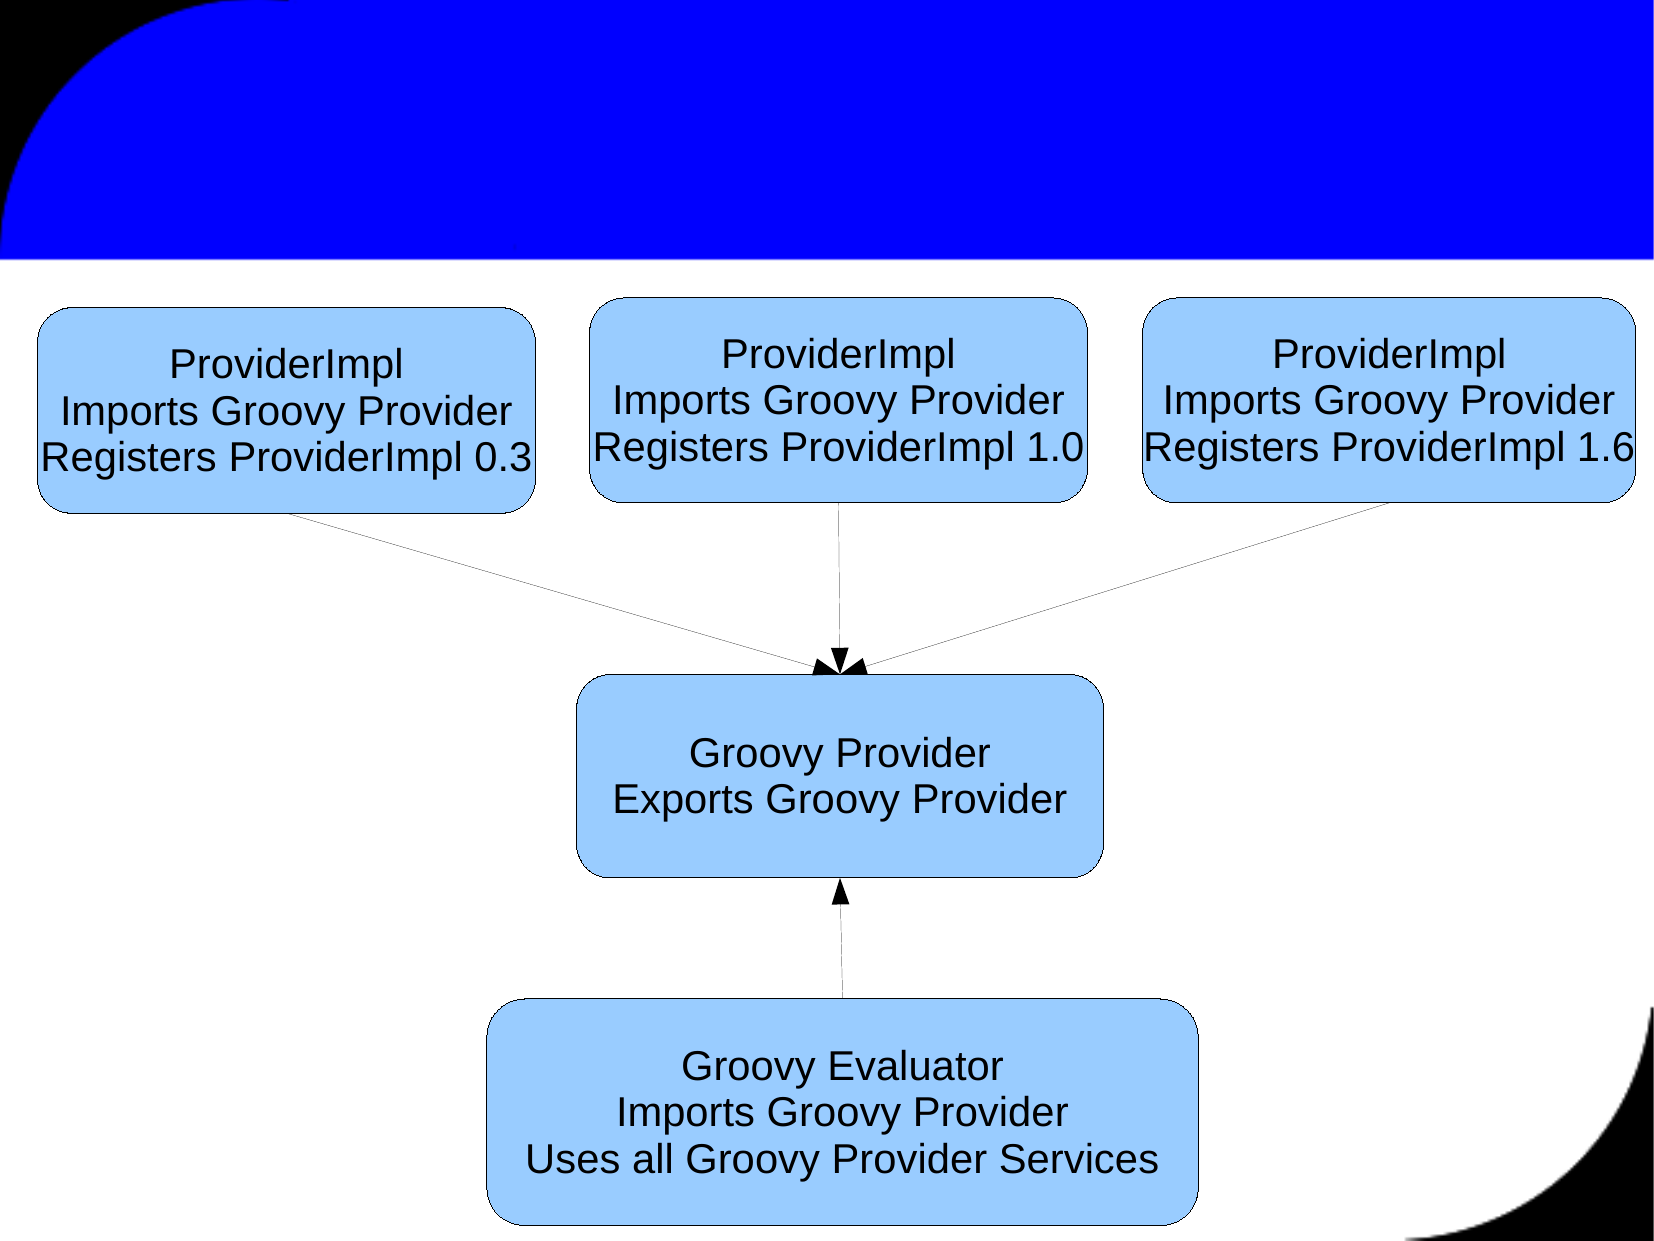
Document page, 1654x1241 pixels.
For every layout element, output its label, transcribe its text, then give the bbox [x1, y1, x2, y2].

text_box ProviderImpl Imports Groovy Provider Registers ProviderImpl 0.3 [37, 307, 536, 514]
text_box Groovy Provider Exports Groovy Provider [576, 674, 1104, 878]
picture [0, 0, 1654, 1241]
text_box Groovy Evaluator Imports Groovy Provider Uses all Groovy Provider Services [486, 998, 1199, 1226]
text_box ProviderImpl Imports Groovy Provider Registers ProviderImpl 1.6 [1142, 297, 1636, 503]
text_box ProviderImpl Imports Groovy Provider Registers ProviderImpl 1.0 [589, 297, 1088, 503]
